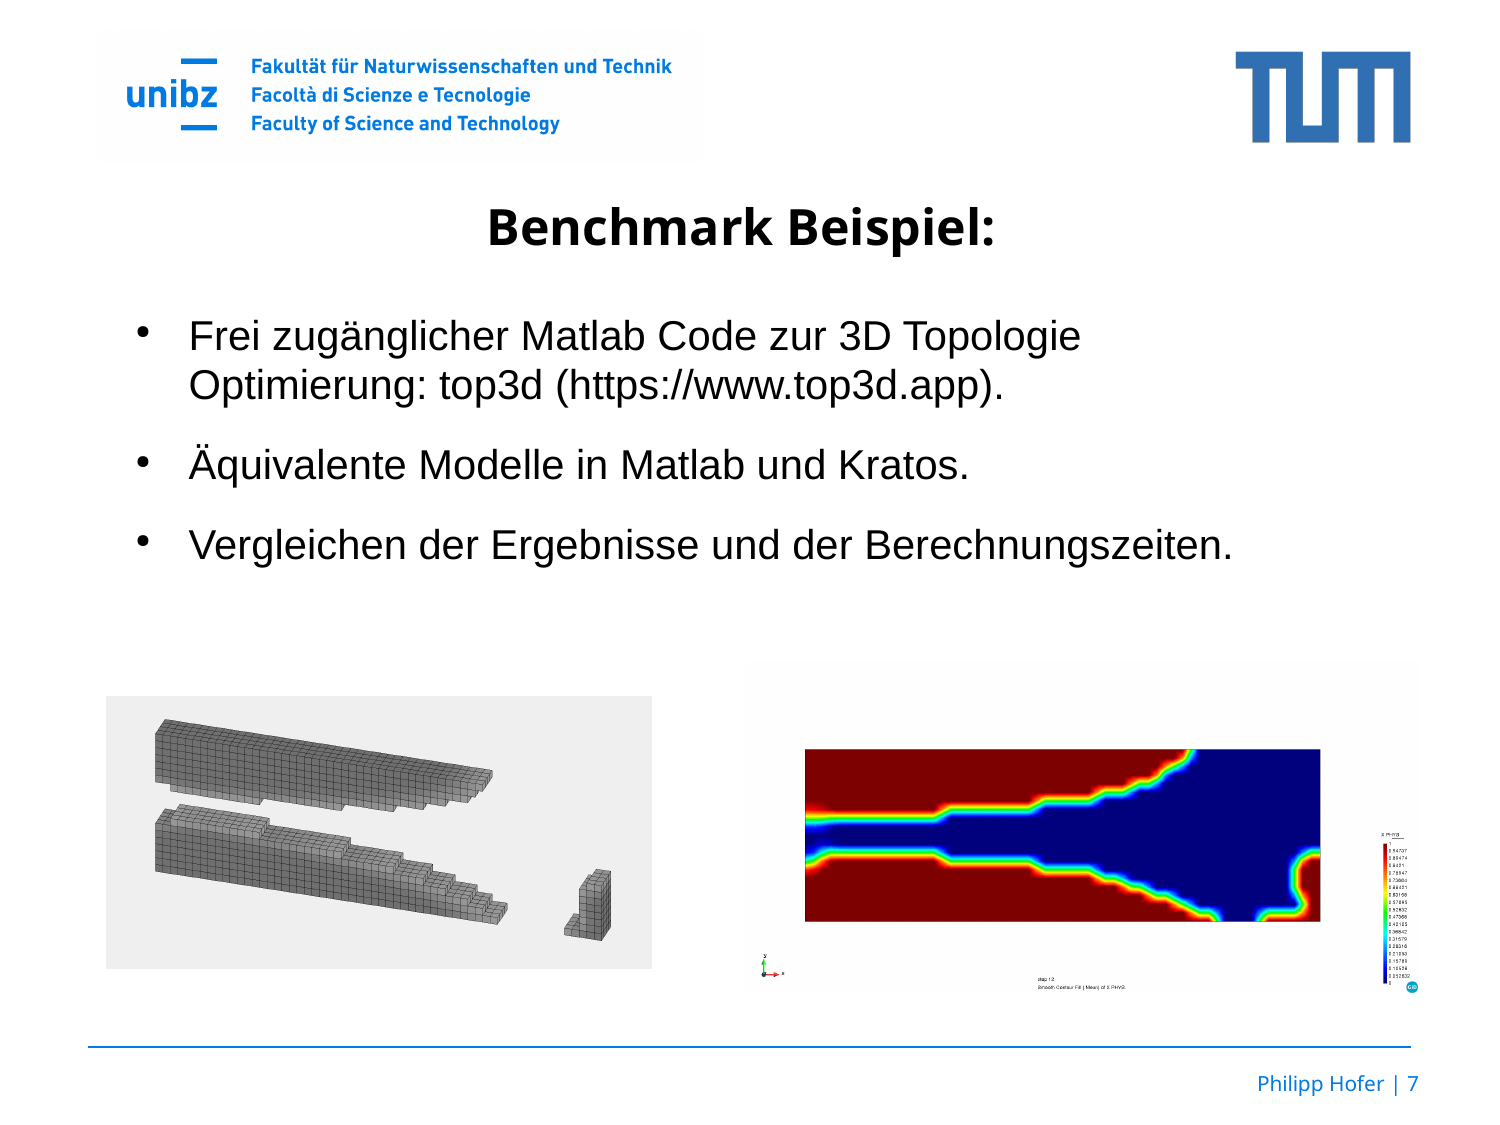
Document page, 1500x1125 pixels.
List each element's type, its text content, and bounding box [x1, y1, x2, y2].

text_box Benchmark Beispiel: [103, 137, 1397, 300]
text_box Frei zugänglicher Matlab Code zur 3D Topologie Optimierung: top3d (https://www.top3d.app). Äquivalente Modelle in Matlab und Kratos. Vergleichen der Ergebnisse und der Berechnungszeiten. [103, 221, 1335, 957]
picture [1145, 0, 1500, 233]
picture [106, 696, 652, 969]
picture [97, 28, 703, 164]
picture [745, 661, 1418, 993]
